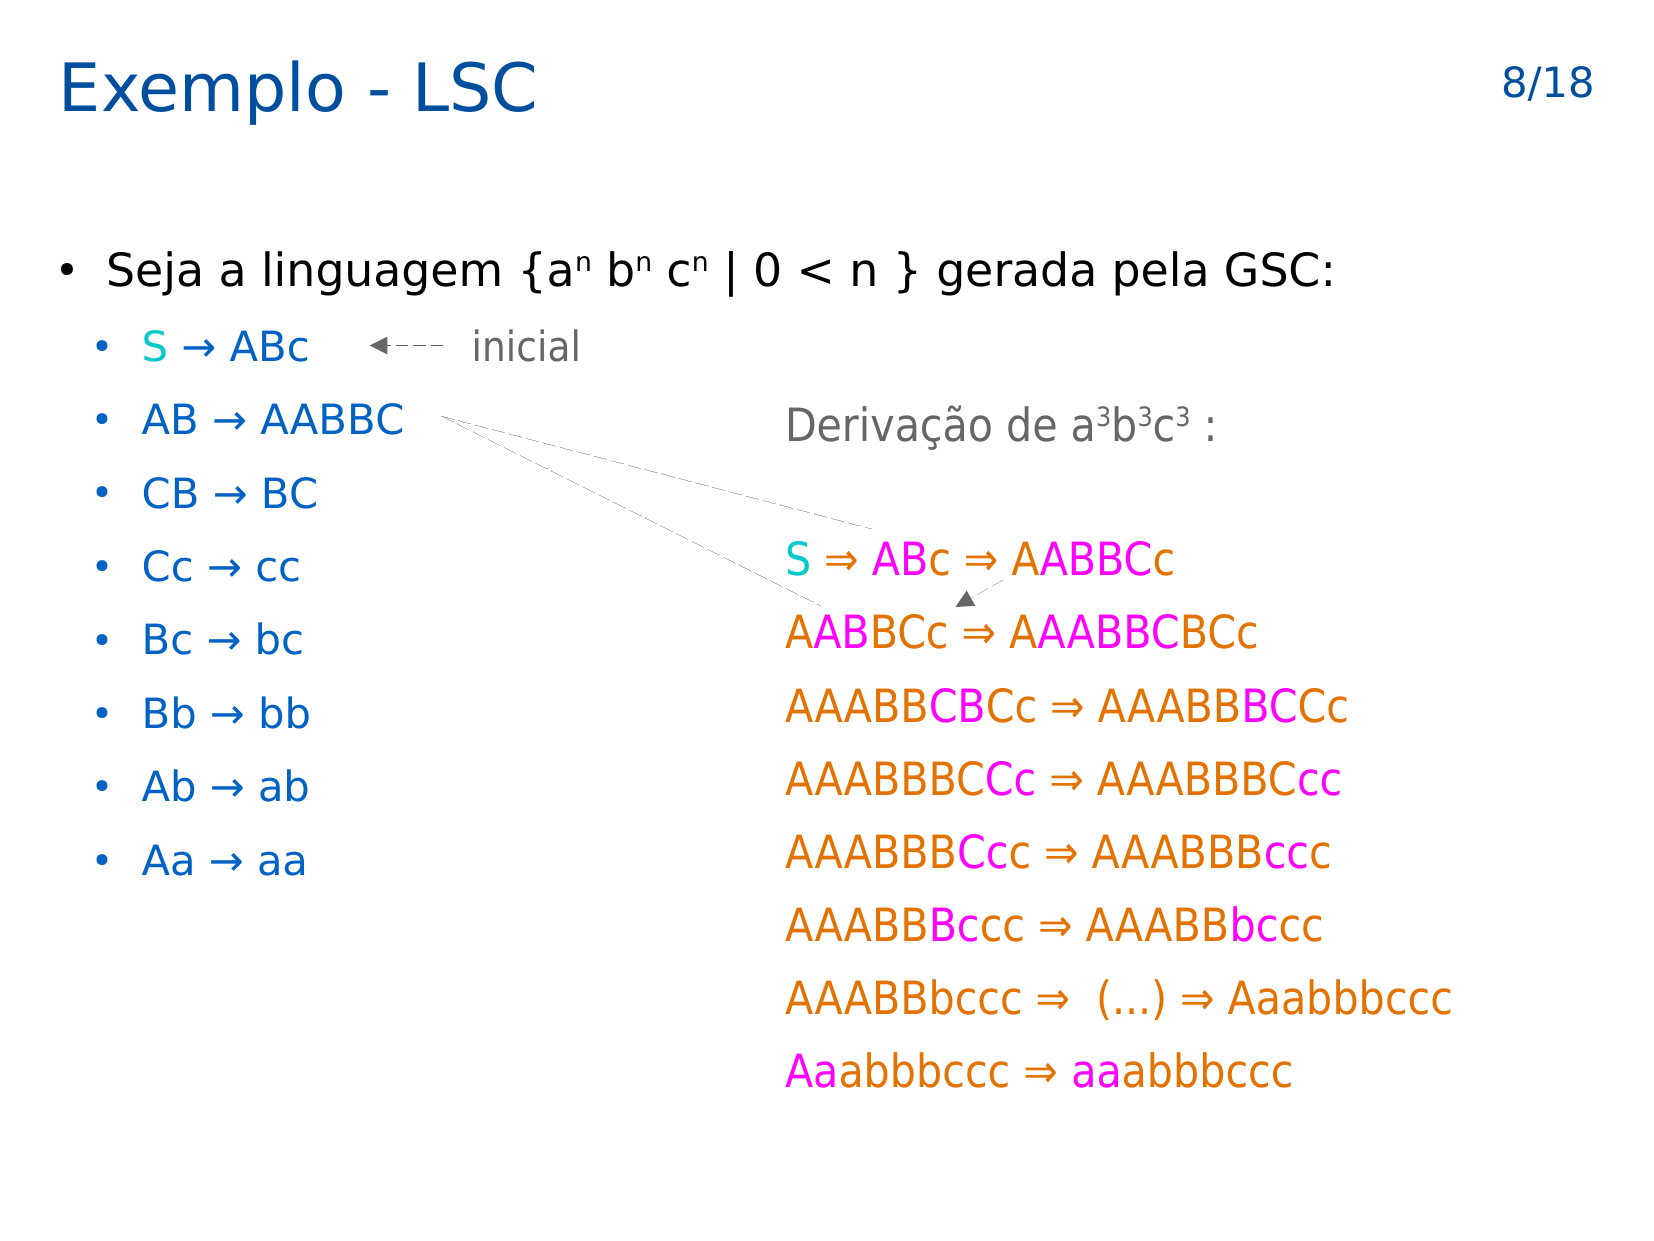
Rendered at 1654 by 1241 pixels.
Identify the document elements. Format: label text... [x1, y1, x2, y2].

title Exemplo - LSC [59, 29, 1625, 148]
text_box Derivação de a3b3c3 : S ⇒ ABc ⇒ AABBCc AABBCc ⇒ AAABBCBCc AAABBCBCc ⇒ AAABBBCCc AAABBBCCc ⇒ AAABBBCcc AAABBBCcc ⇒ AAABBBccc AAABBBccc ⇒ AAABBbccc AAABBbccc ⇒ (...) ⇒ Aaabbbccc Aaabbbccc ⇒ aaabbbccc [770, 383, 1517, 1143]
text_box inicial [456, 315, 743, 379]
list Seja a linguagem {an bn cn | 0 < n } gerada pela GSC: S → ABc AB → AABBC CB → BC Cc → cc Bc → bc Bb → bb Ab → ab Aa → aa [59, 236, 1595, 1211]
